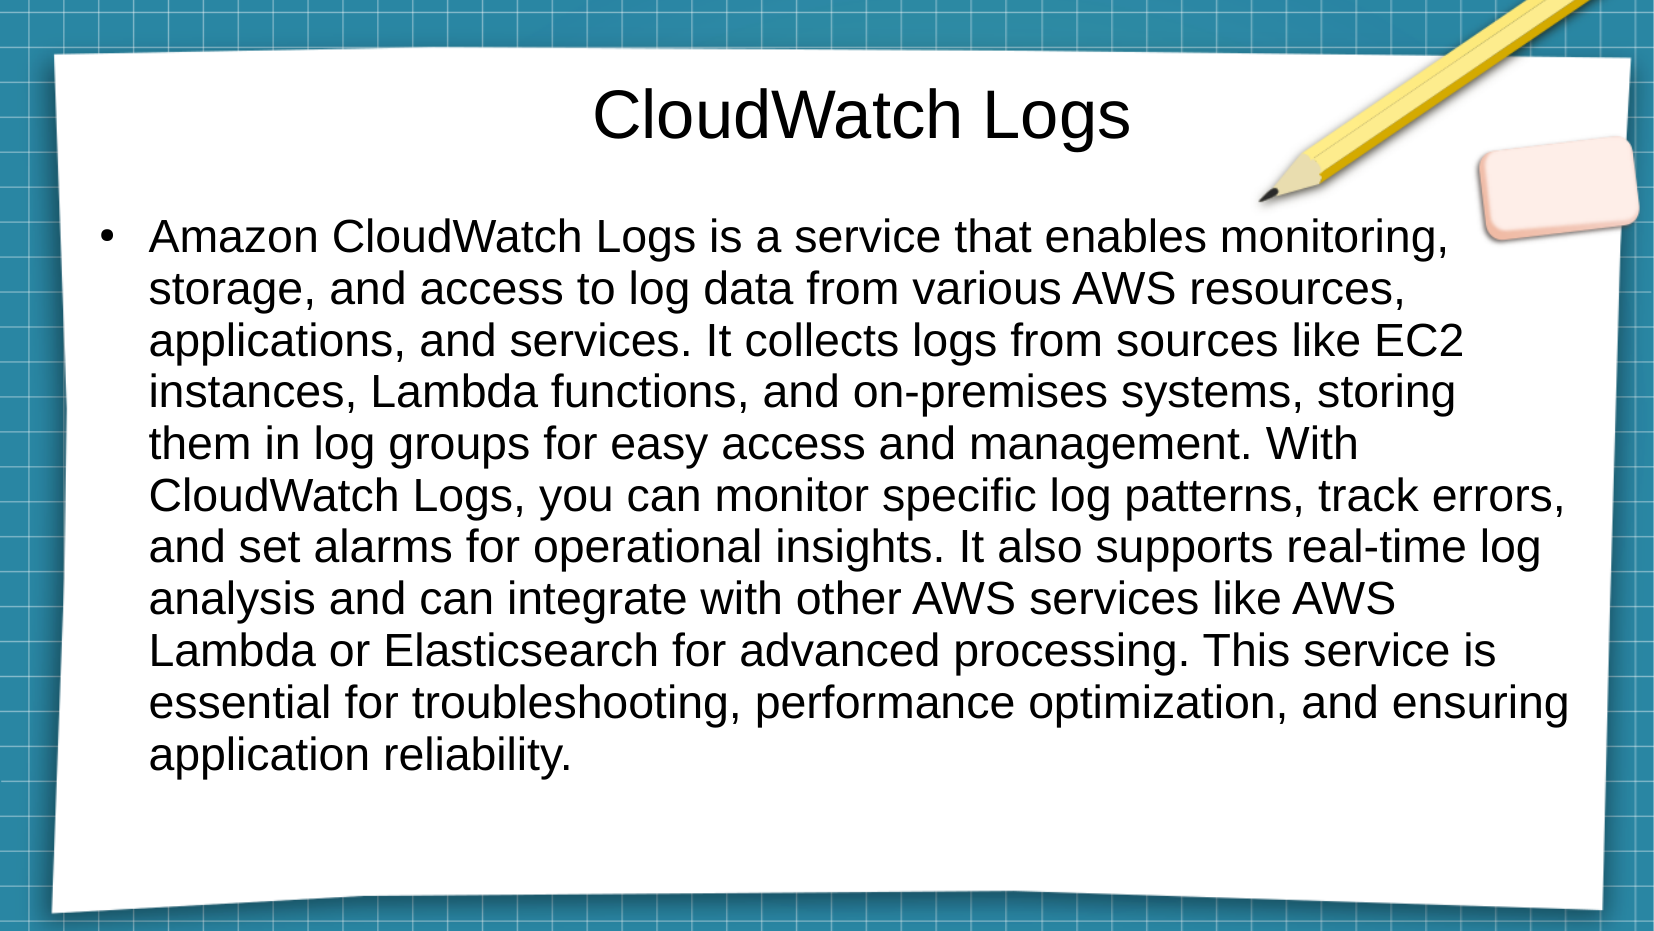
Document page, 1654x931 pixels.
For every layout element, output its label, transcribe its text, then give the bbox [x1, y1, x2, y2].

list Amazon CloudWatch Logs is a service that enables monitoring, storage, and access to log data from various AWS resources, applications, and services. It collects logs from sources like EC2 instances, Lambda functions, and on-premises systems, storing them in log groups for easy access and management. With CloudWatch Logs, you can monitor specific log patterns, track errors, and set alarms for operational insights. It also supports real-time log analysis and can integrate with other AWS services like AWS Lambda or Elasticsearch for advanced processing. This service is essential for troubleshooting, performance optimization, and ensuring application reliability. [82, 210, 1571, 788]
title CloudWatch Logs [82, 37, 1571, 193]
picture [0, 0, 1654, 931]
